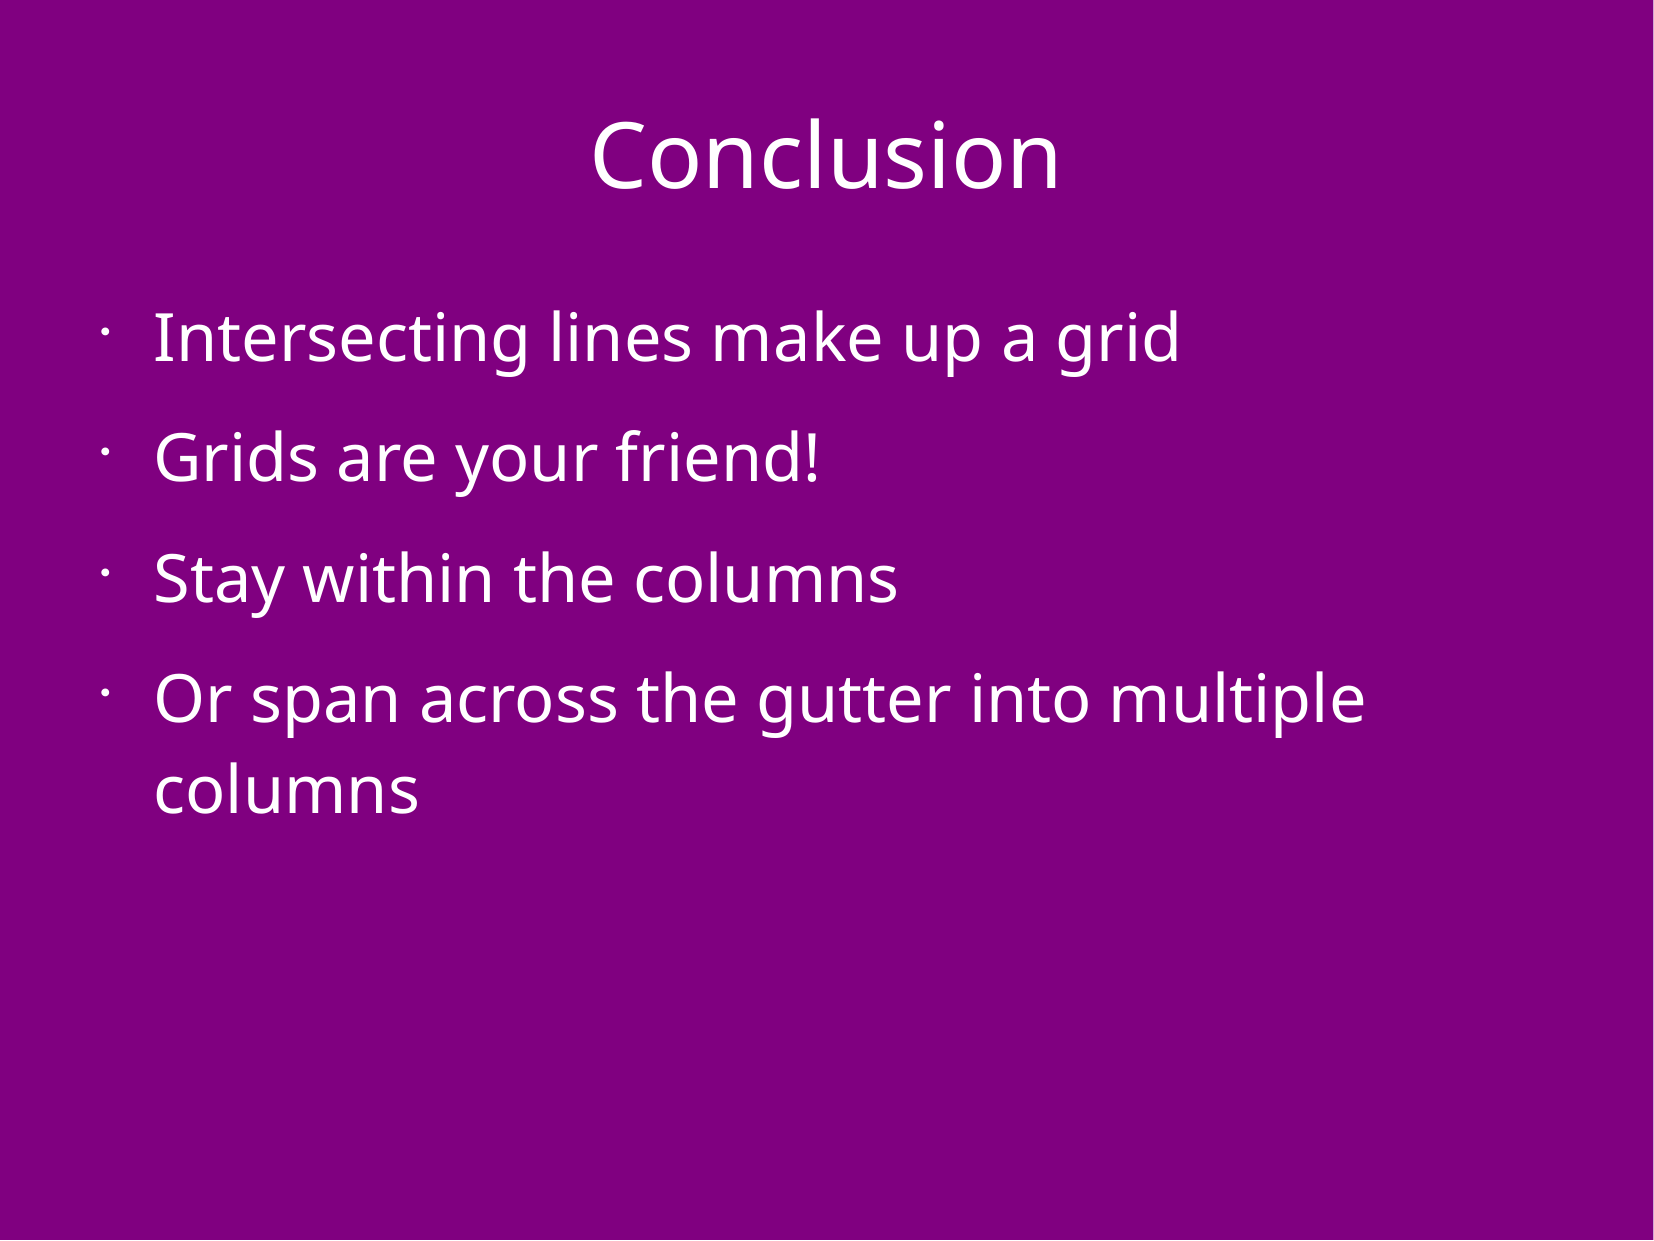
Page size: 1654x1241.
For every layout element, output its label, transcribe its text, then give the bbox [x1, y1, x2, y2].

title Conclusion [82, 56, 1571, 250]
list Intersecting lines make up a grid Grids are your friend! Stay within the columns Or span across the gutter into multiple columns [82, 290, 1571, 1094]
